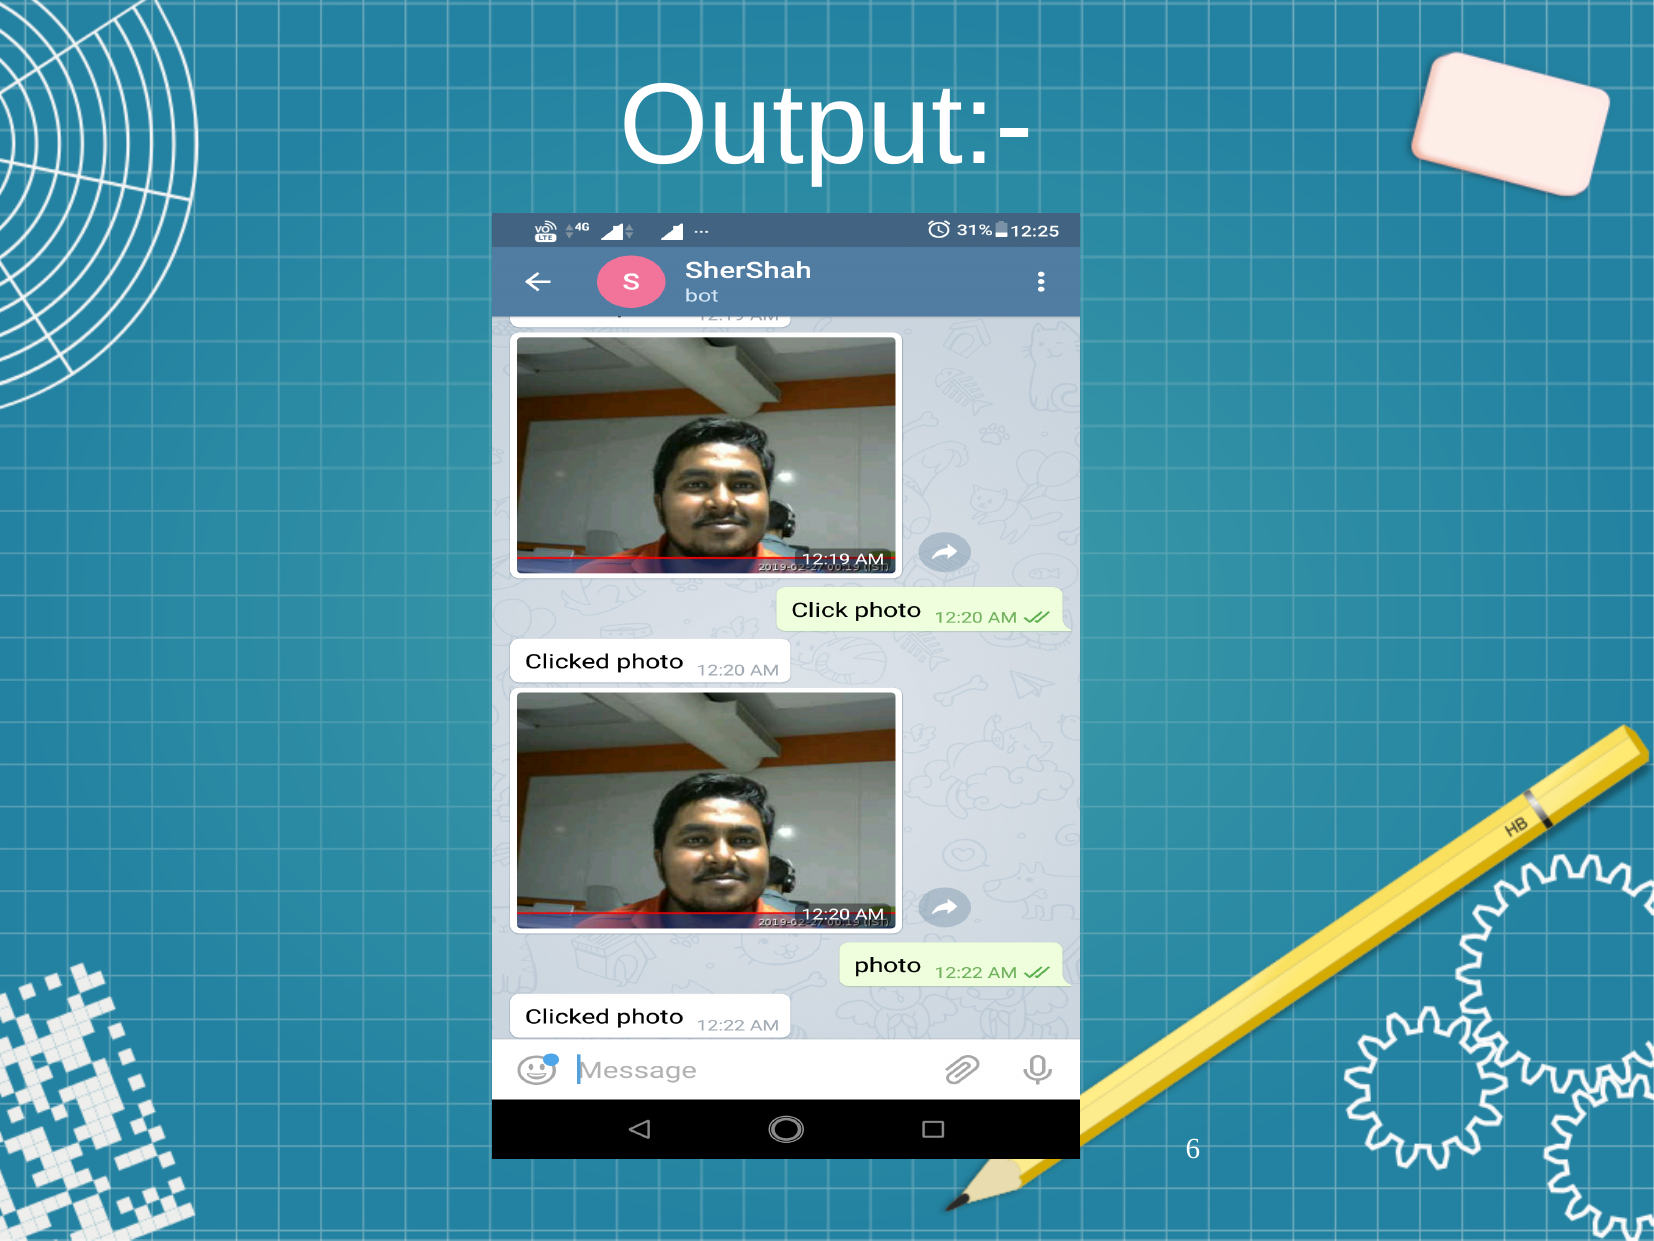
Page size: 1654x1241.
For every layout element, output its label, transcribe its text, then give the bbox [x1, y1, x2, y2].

picture [492, 214, 1080, 1159]
title Output:- [82, 0, 1571, 260]
text_box [1185, 1129, 1571, 1216]
